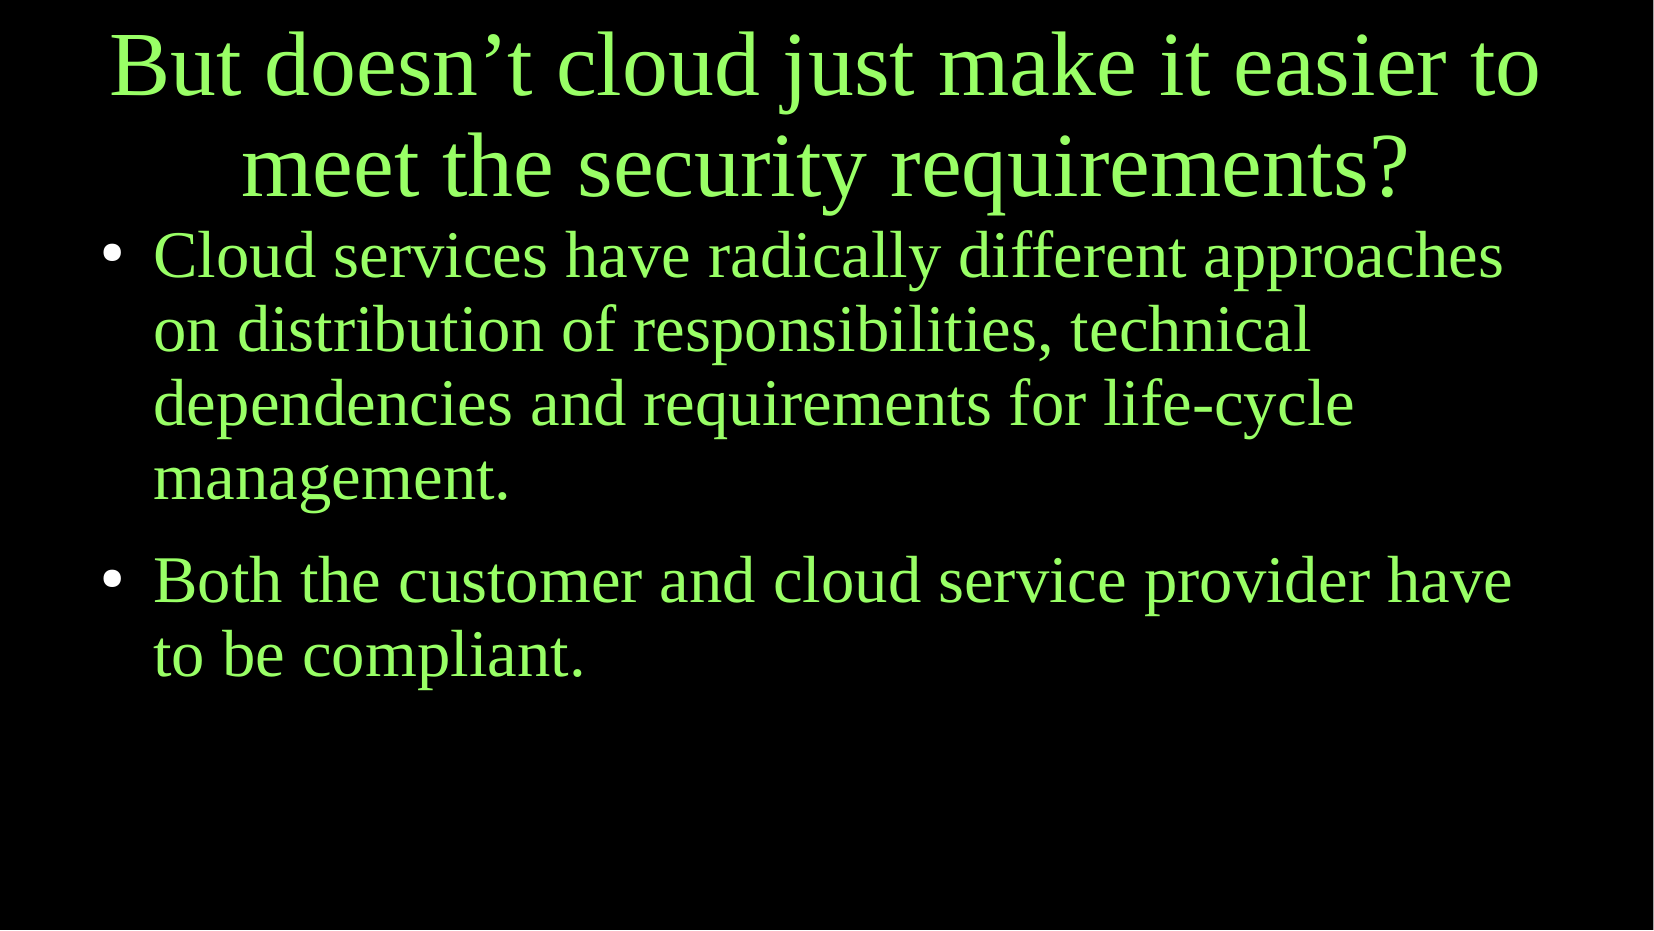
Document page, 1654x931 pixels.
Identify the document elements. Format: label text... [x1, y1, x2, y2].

list Cloud services have radically different approaches on distribution of responsibilities, technical dependencies and requirements for life-cycle management. Both the customer and cloud service provider have to be compliant. [82, 217, 1571, 758]
title But doesn’t cloud just make it easier to meet the security requirements? [82, 12, 1571, 217]
